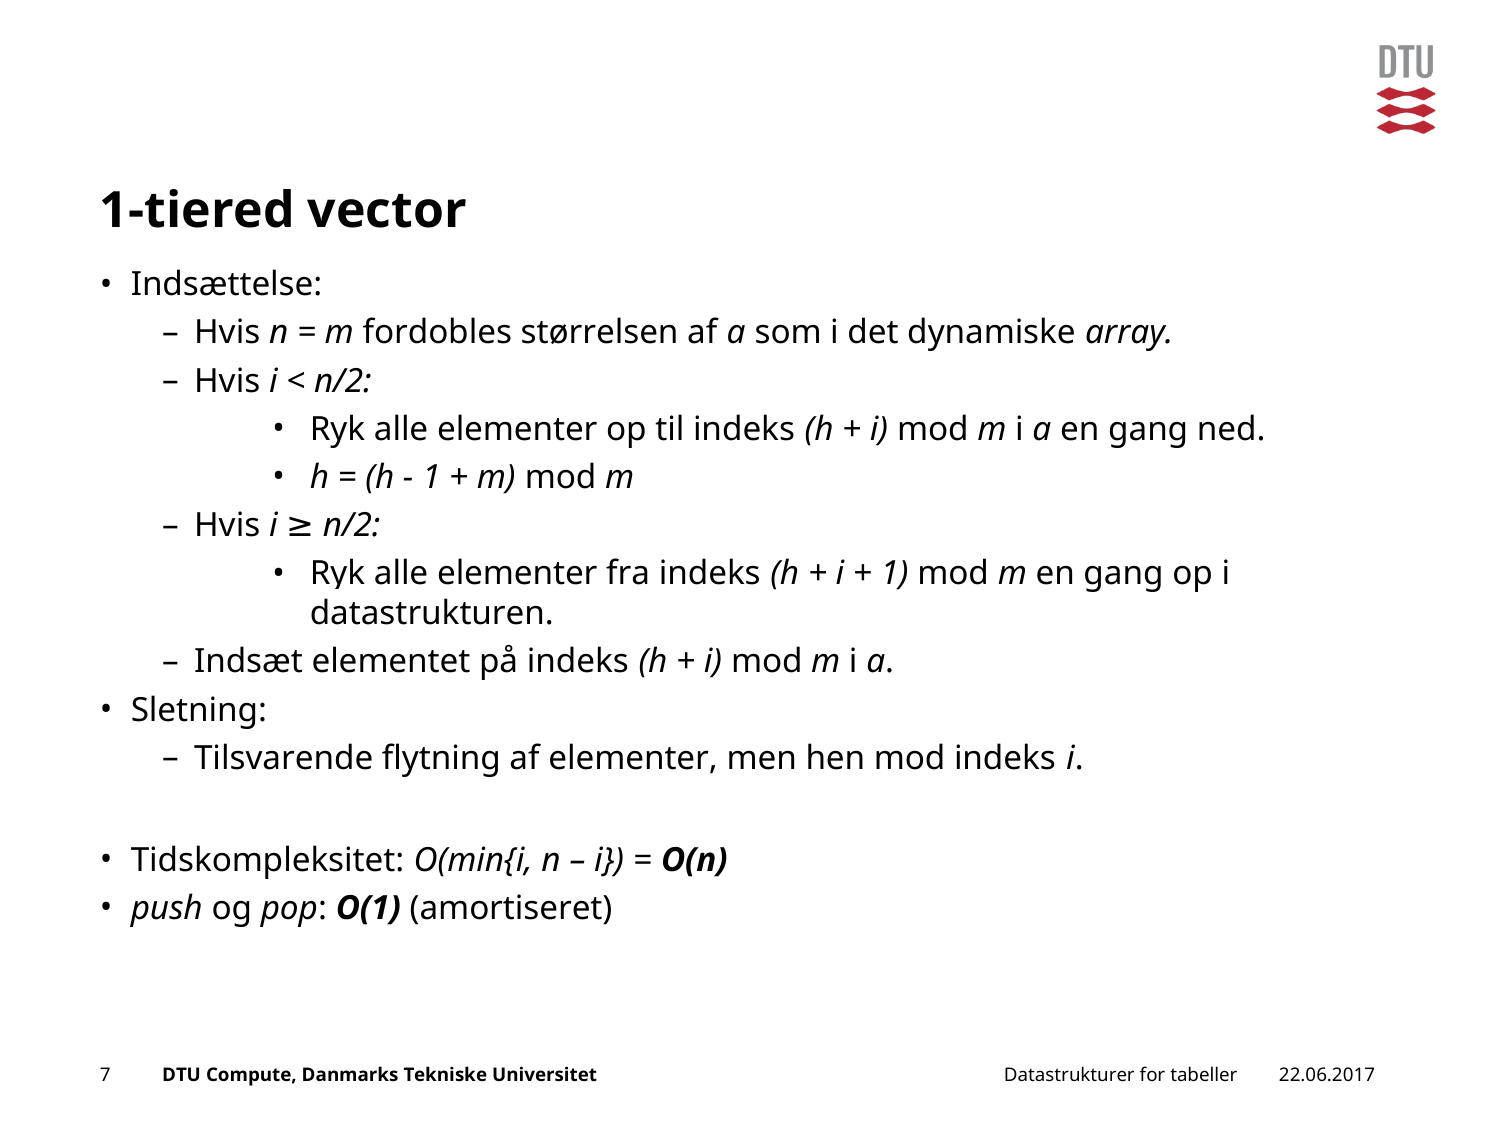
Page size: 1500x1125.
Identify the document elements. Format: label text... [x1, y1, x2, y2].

title 1-tiered vector [99, 49, 1375, 238]
picture [1356, 45, 1436, 134]
list Indsættelse: Hvis n = m fordobles størrelsen af a som i det dynamiske array. Hvis i < n/2: Ryk alle elementer op til indeks (h + i) mod m i a en gang ned. h = (h - 1 + m) mod m Hvis i ≥ n/2: Ryk alle elementer fra indeks (h + i + 1) mod m en gang op i datastrukturen. Indsæt elementet på indeks (h + i) mod m i a. Sletning: Tilsvarende flytning af elementer, men hen mod indeks i. Tidskompleksitet: O(min{i, n – i}) = O(n) push og pop: O(1) (amortiseret) [99, 262, 1375, 1012]
